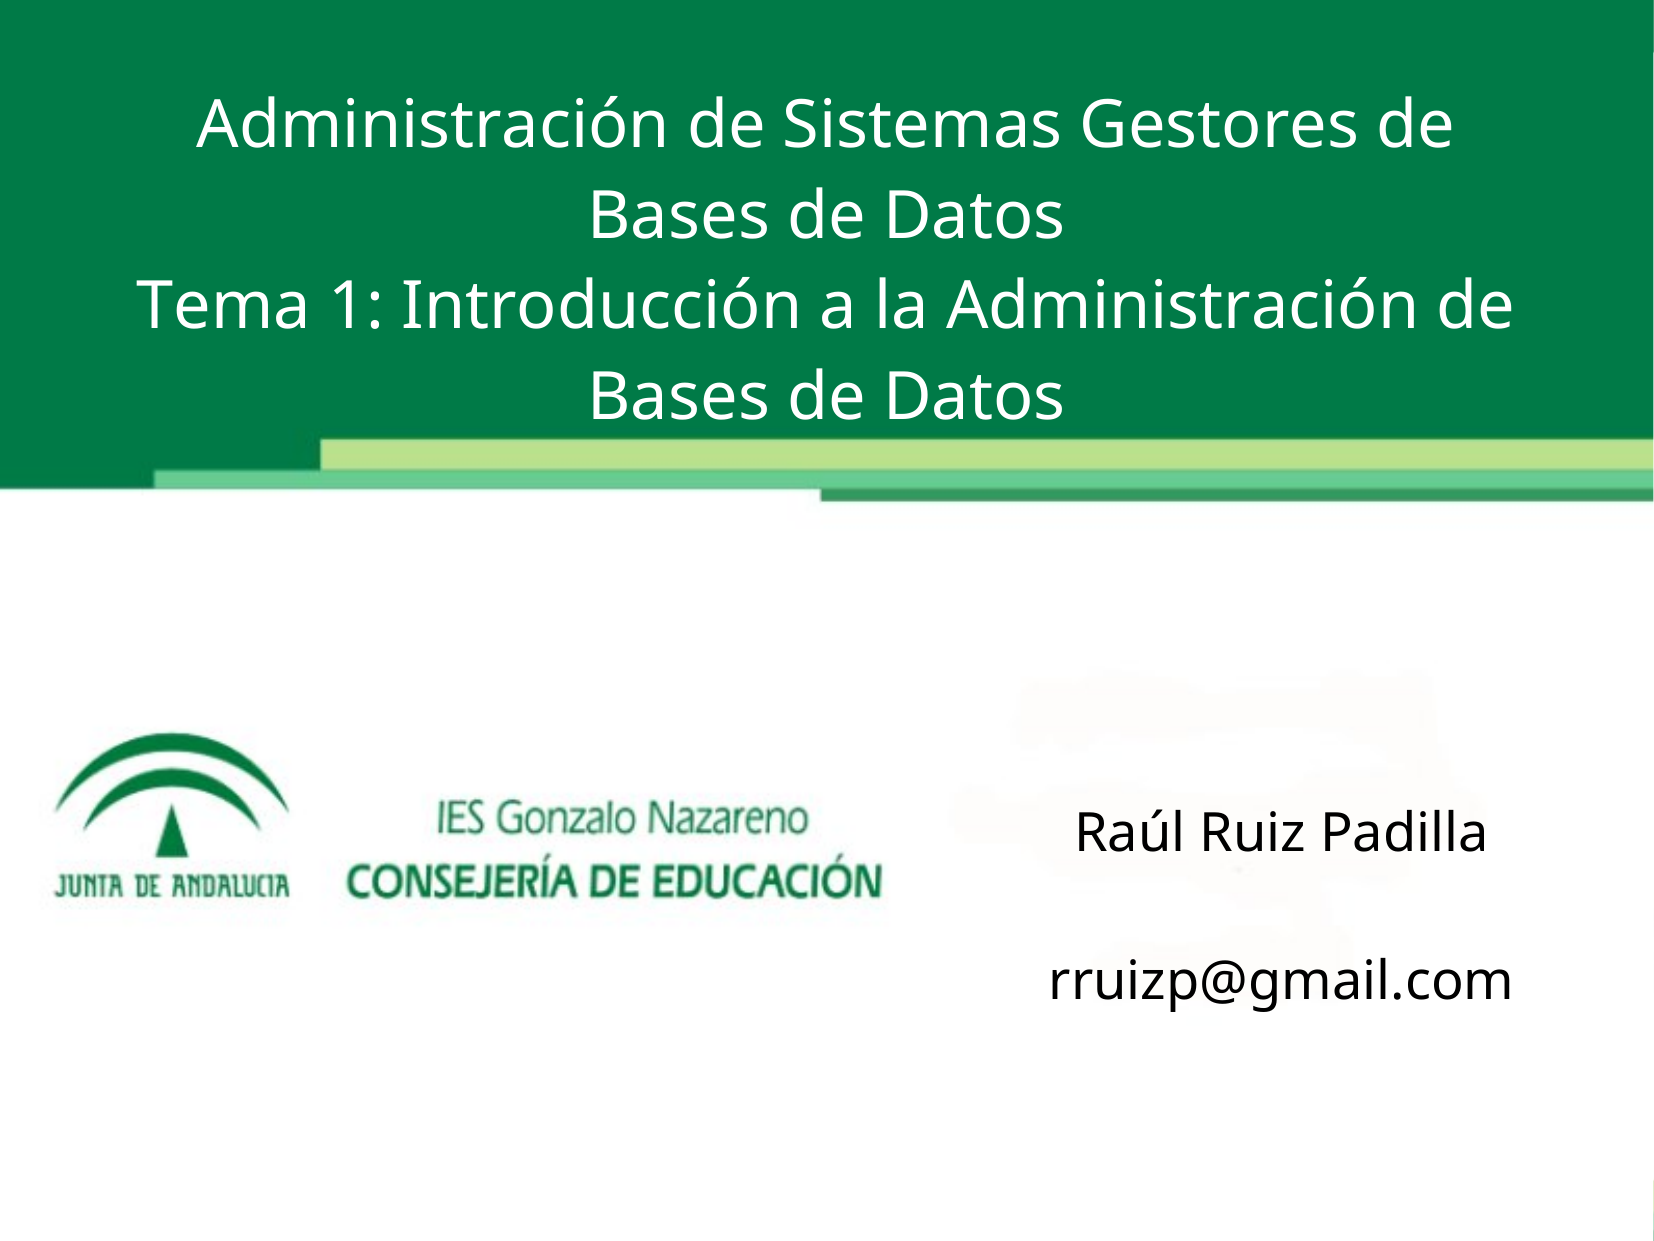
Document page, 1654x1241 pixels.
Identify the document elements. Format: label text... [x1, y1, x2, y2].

text_box Raúl Ruiz Padilla rruizp@gmail.com [942, 712, 1622, 1167]
picture [0, 0, 1654, 1241]
text_box Administración de Sistemas Gestores de Bases de Datos Tema 1: Introducción a la Administración de Bases de Datos [88, 68, 1565, 531]
